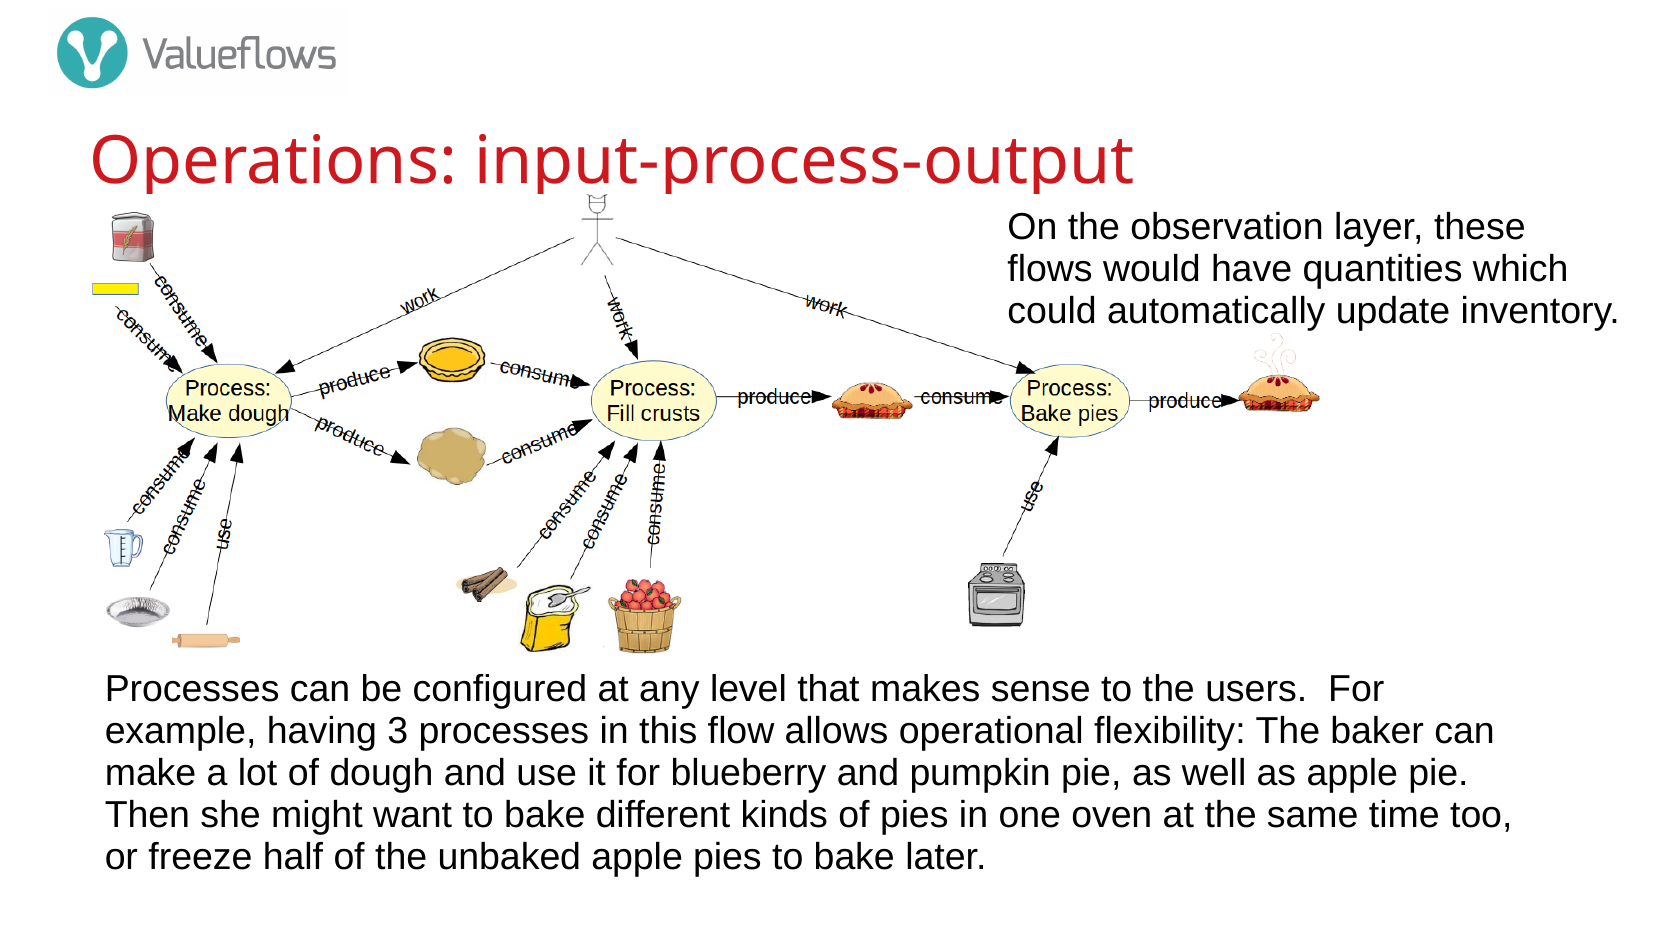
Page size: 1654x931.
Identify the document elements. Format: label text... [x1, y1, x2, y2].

text_box On the observation layer, these flows would have quantities which could automatically update inventory. [992, 198, 1636, 381]
picture [88, 194, 1334, 674]
text_box Operations: input-process-output [75, 105, 1439, 198]
text_box Processes can be configured at any level that makes sense to the users. For example, having 3 processes in this flow allows operational flexibility: The baker can make a lot of dough and use it for blueberry and pumpkin pie, as well as apple pie. Then she might want to bake different kinds of pies in one oven at the same time too, or freeze half of the unbaked apple pies to bake later. [90, 660, 1561, 886]
picture [47, 6, 346, 97]
